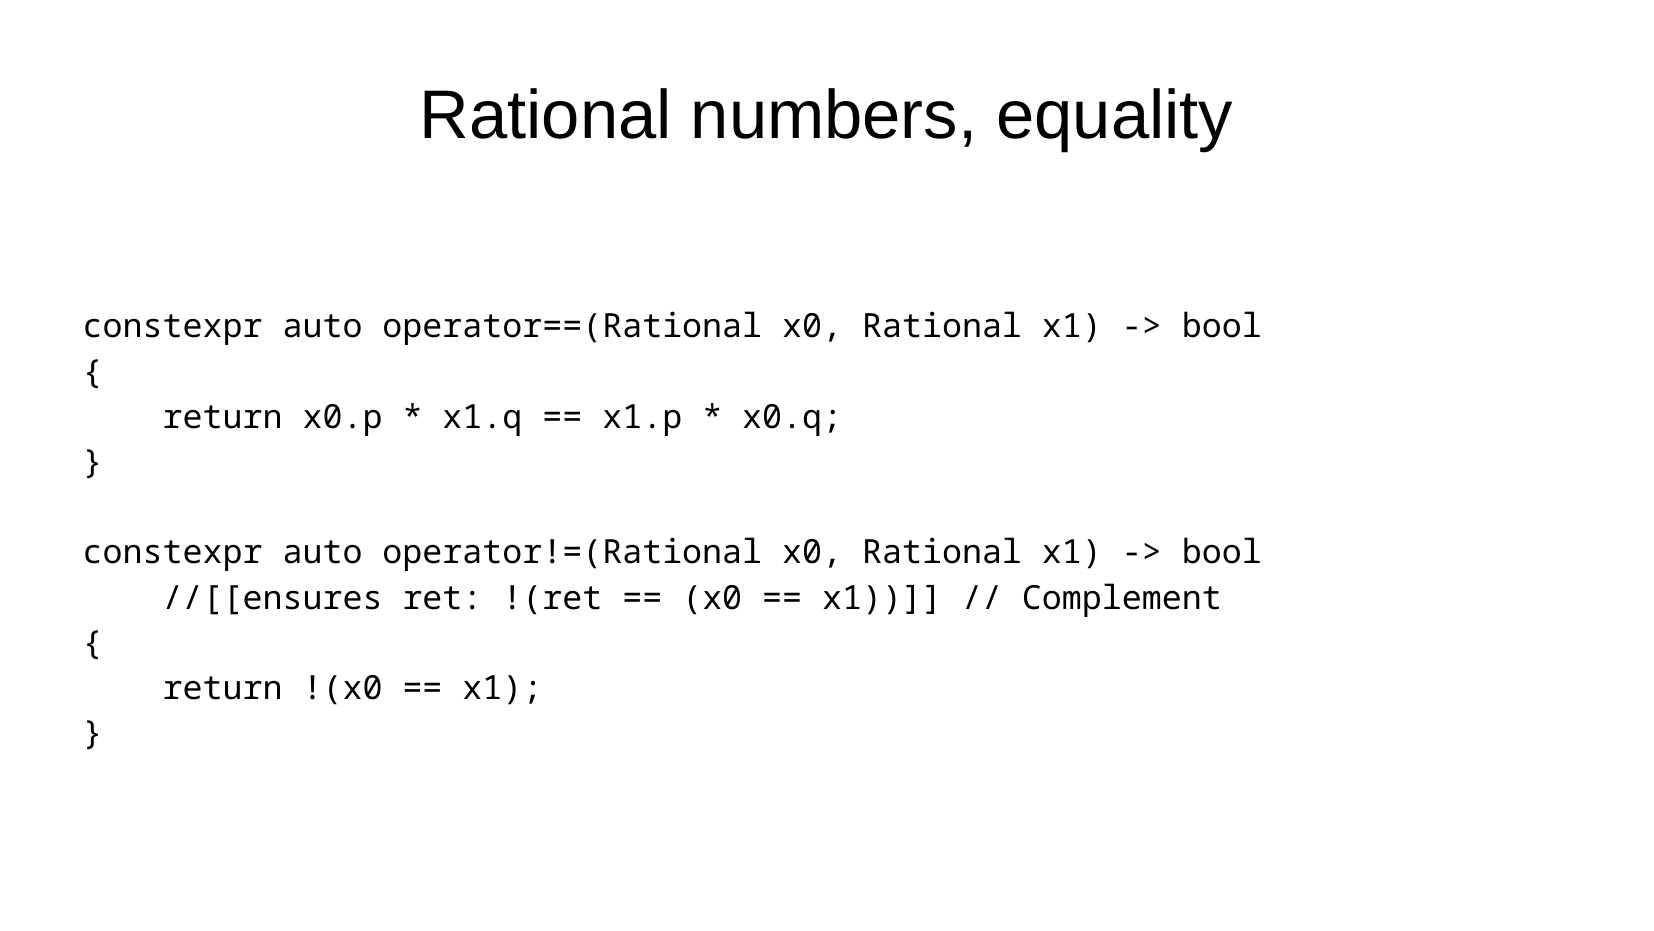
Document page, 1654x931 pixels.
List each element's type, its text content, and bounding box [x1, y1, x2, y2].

title Rational numbers, equality [82, 37, 1571, 193]
subtitle constexpr auto operator==(Rational x0, Rational x1) -> bool { return x0.p * x1.q == x1.p * x0.q; } constexpr auto operator!=(Rational x0, Rational x1) -> bool //[[ensures ret: !(ret == (x0 == x1))]] // Complement { return !(x0 == x1); } [82, 193, 1571, 744]
